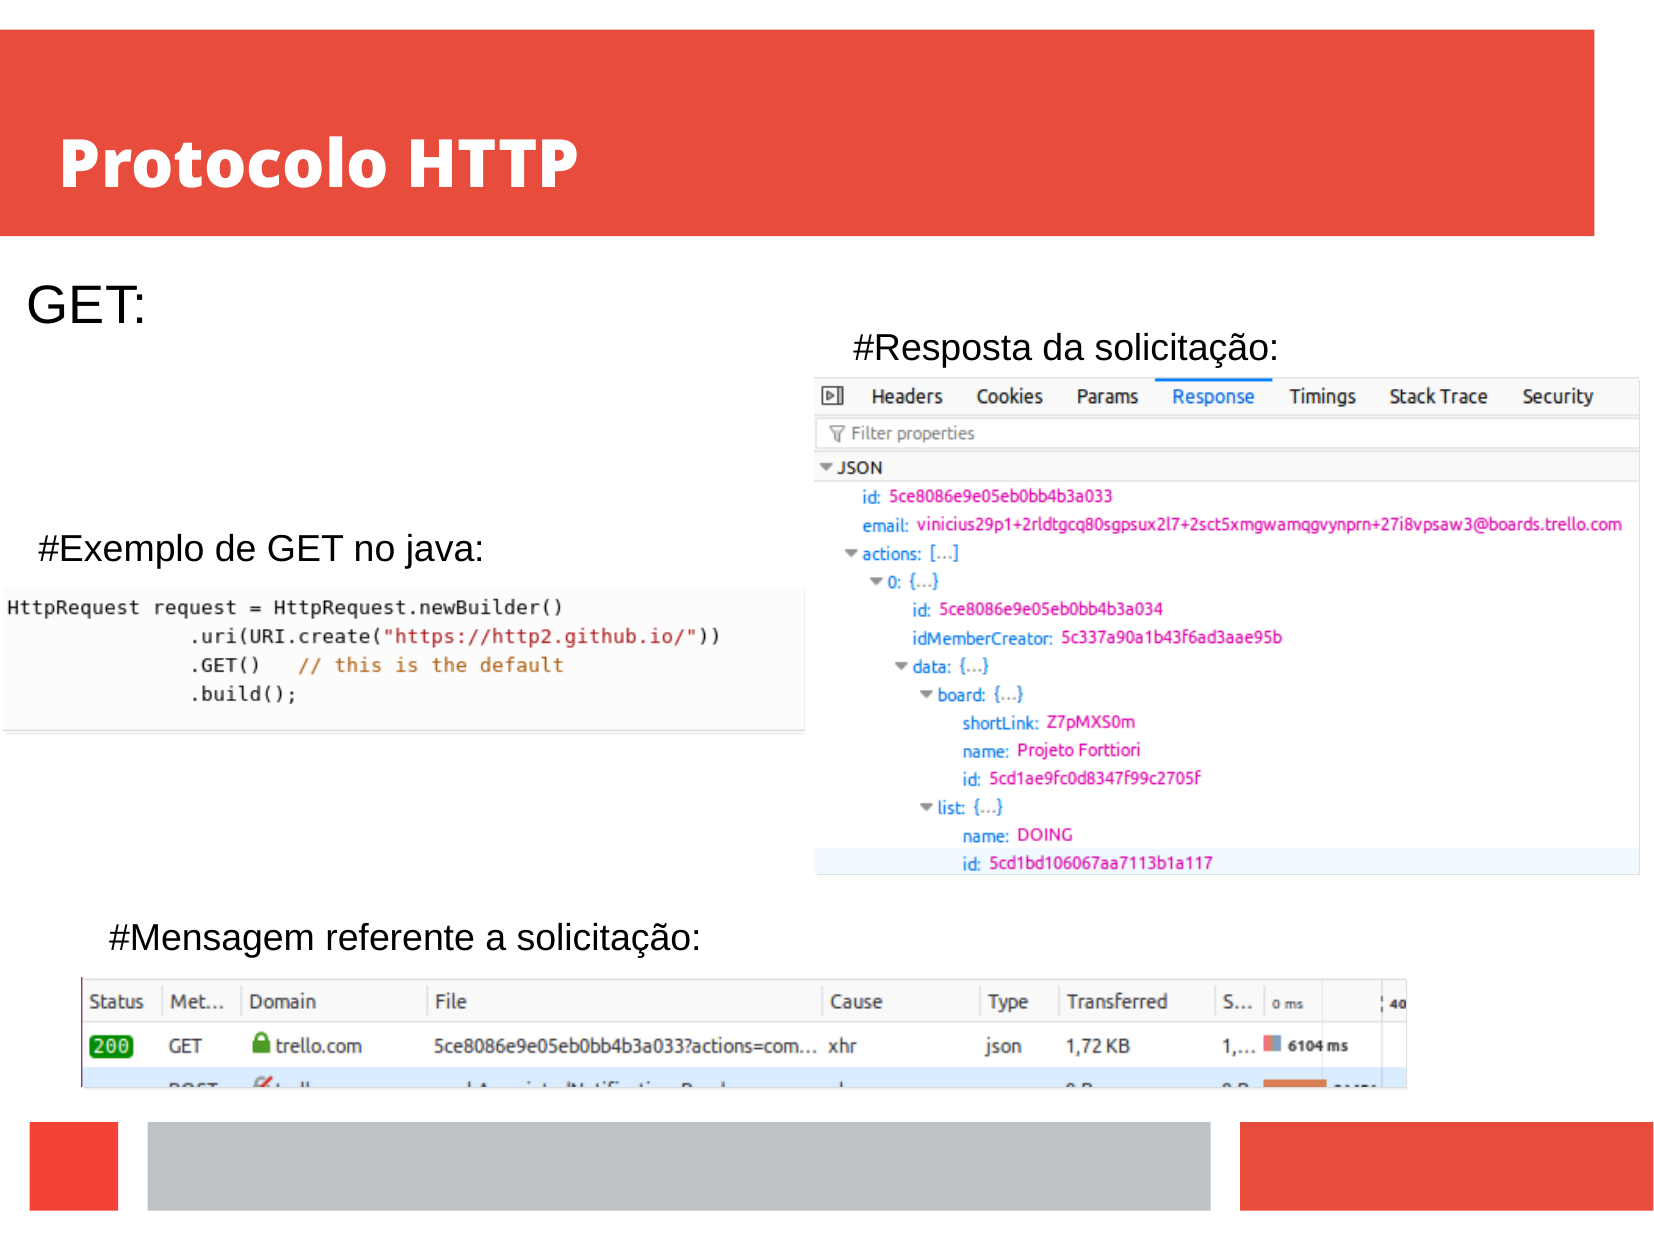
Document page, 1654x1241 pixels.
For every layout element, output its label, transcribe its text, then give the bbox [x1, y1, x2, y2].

text_box #Resposta da solicitação: [838, 318, 1295, 376]
text_box #Mensagem referente a solicitação: [94, 909, 717, 967]
picture [81, 977, 1406, 1087]
title Protocolo HTTP [59, 59, 1595, 207]
text_box GET: [11, 267, 178, 343]
picture [814, 377, 1639, 874]
picture [3, 587, 804, 733]
text_box #Exemplo de GET no java: [23, 519, 501, 577]
